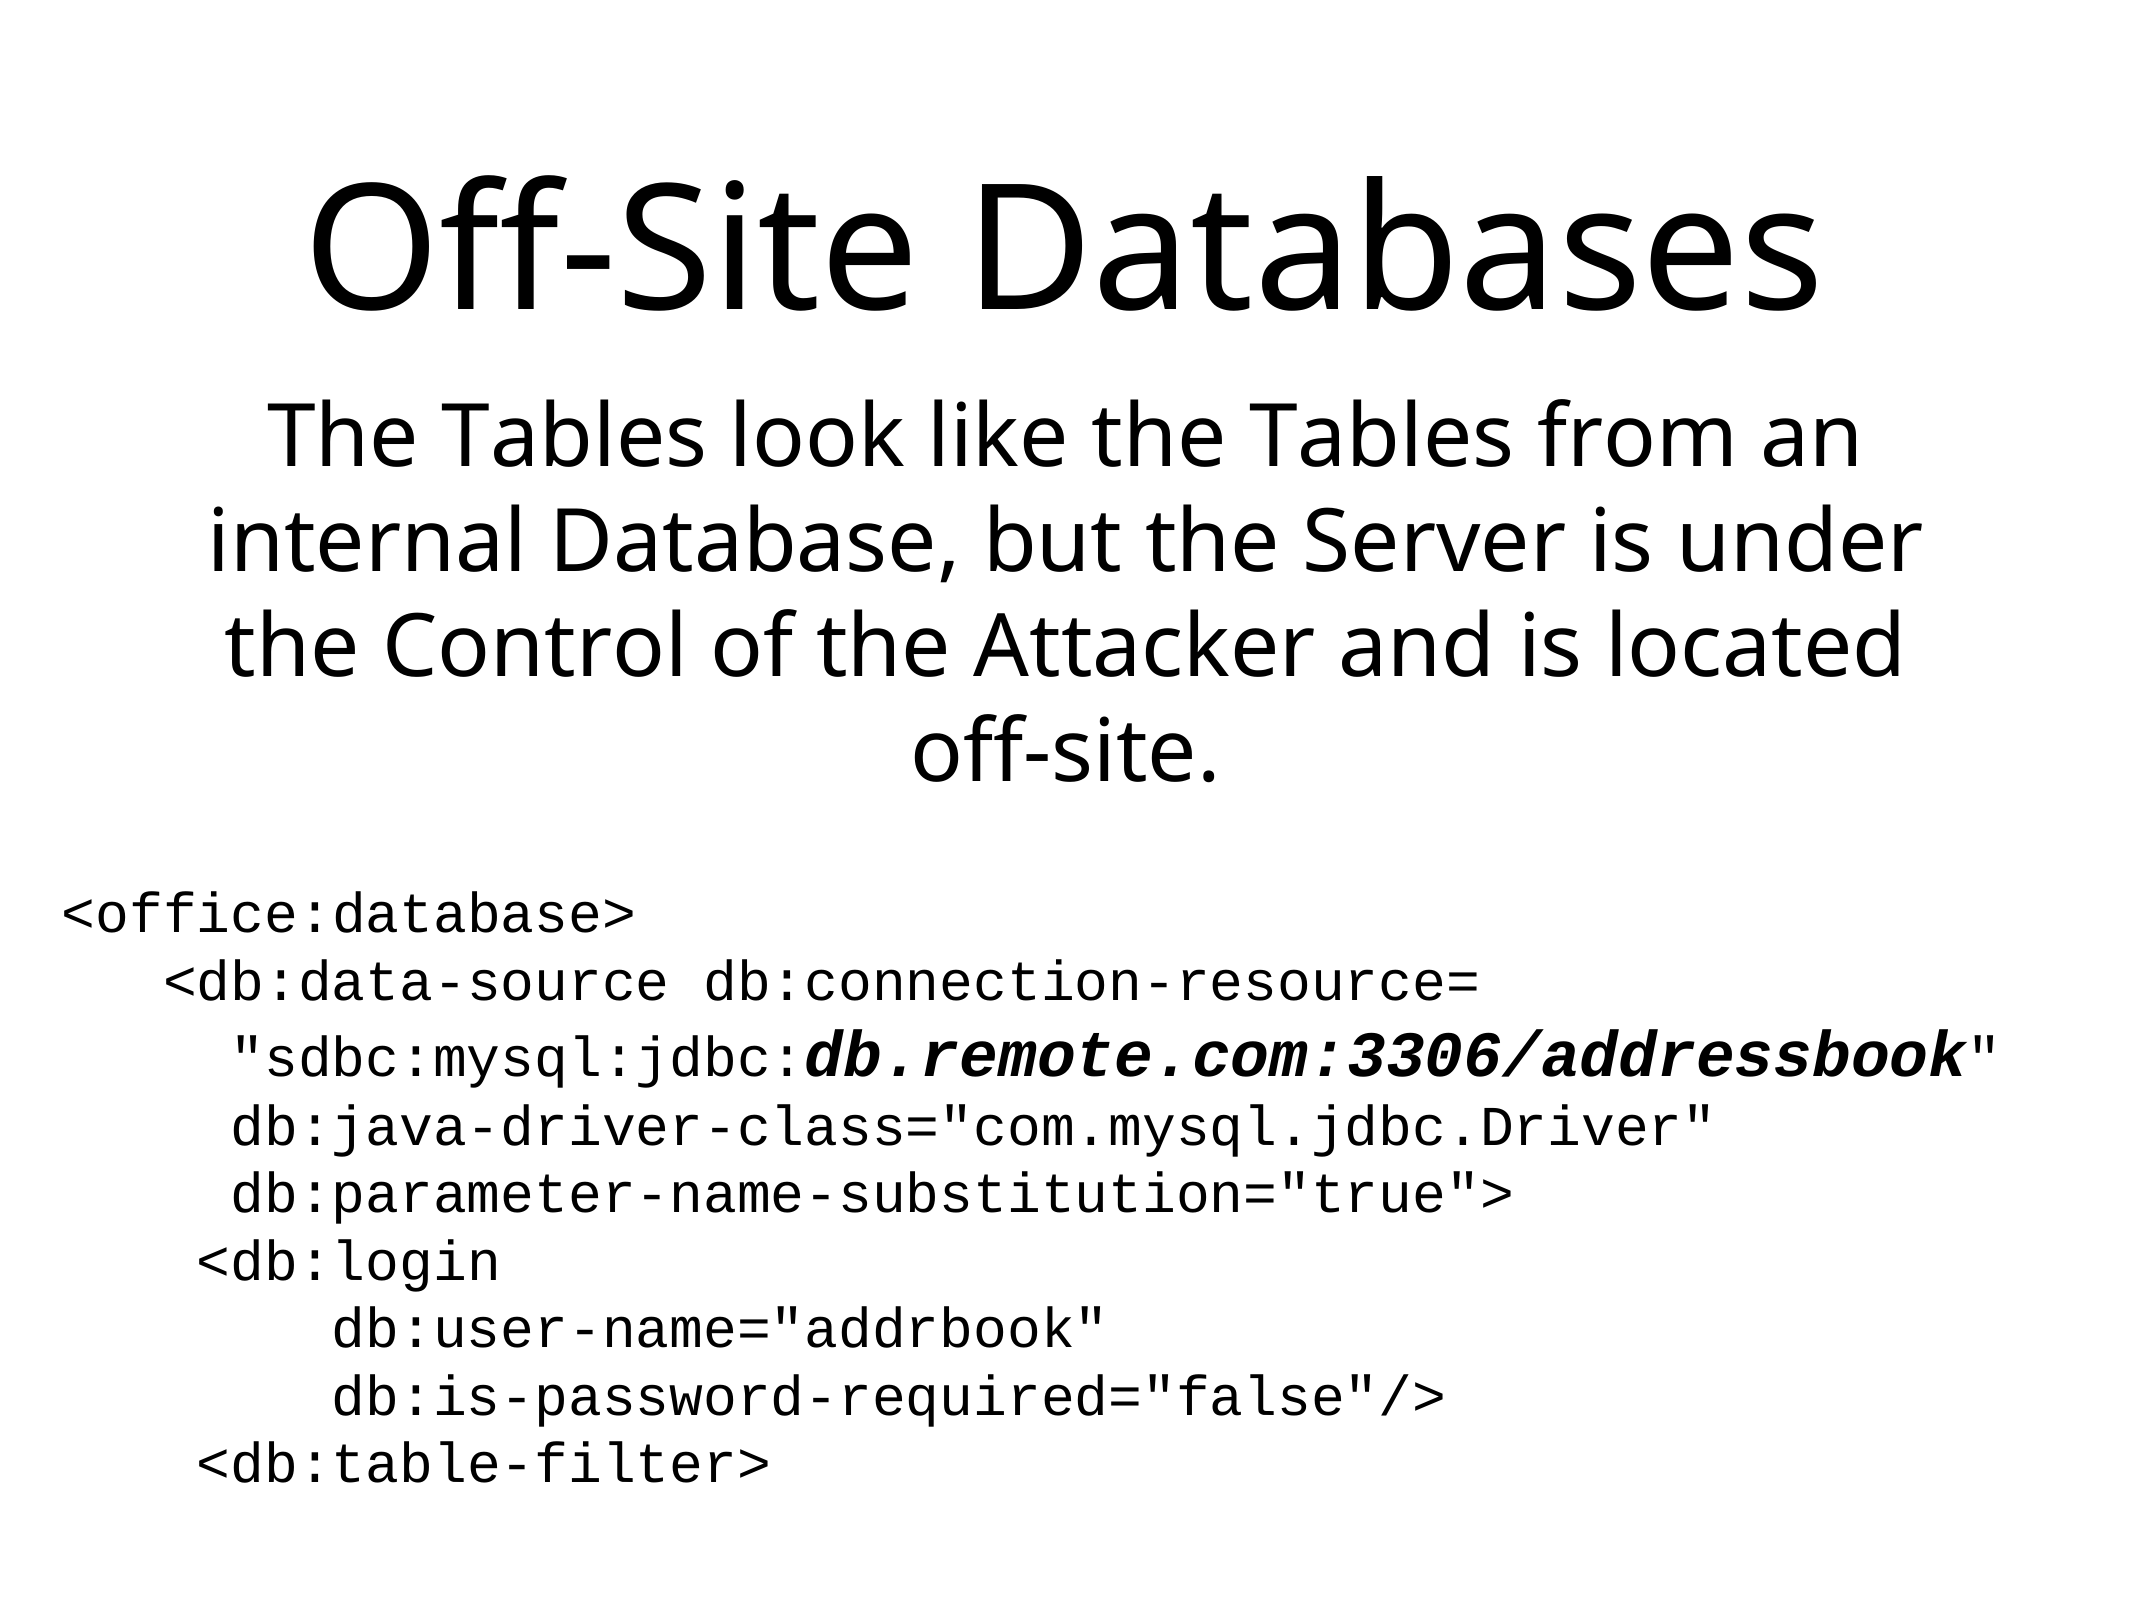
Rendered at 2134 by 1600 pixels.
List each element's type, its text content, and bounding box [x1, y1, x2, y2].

text_box The Tables look like the Tables from an internal Database, but the Server is under the Control of the Attacker and is located off-site. [154, 427, 1978, 751]
text_box <office:database> <db:data-source db:connection-resource= "sdbc:mysql:jdbc:db.remote.com:3306/addressbook" db:java-driver-class="com.mysql.jdbc.Driver" db:parameter-name-substitution="true"> <db:login db:user-name="addrbook" db:is-password-required="false"/> <db:table-filter> [61, 871, 2071, 1499]
title Off-Site Databases [208, 41, 1925, 427]
